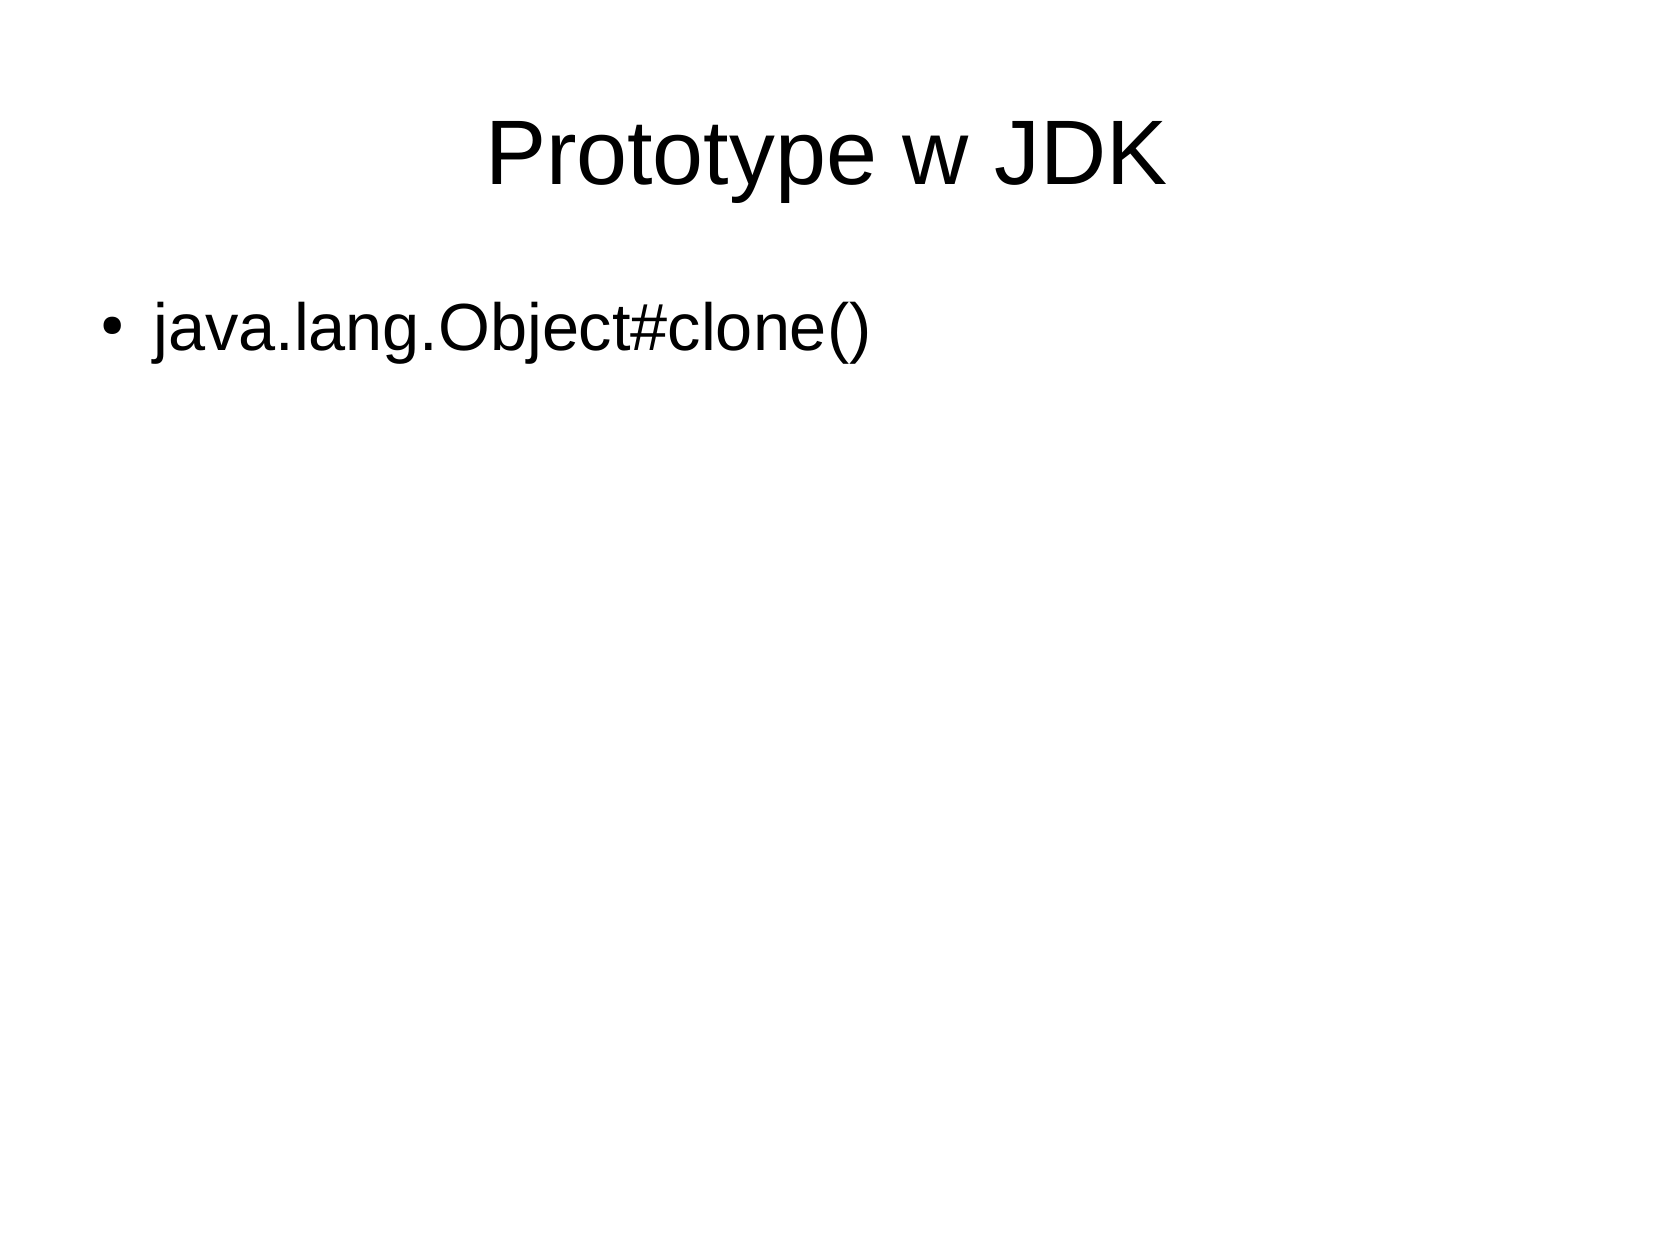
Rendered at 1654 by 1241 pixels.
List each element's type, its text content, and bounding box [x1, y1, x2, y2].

list java.lang.Object#clone() [82, 290, 1571, 1010]
title Prototype w JDK [82, 49, 1571, 257]
